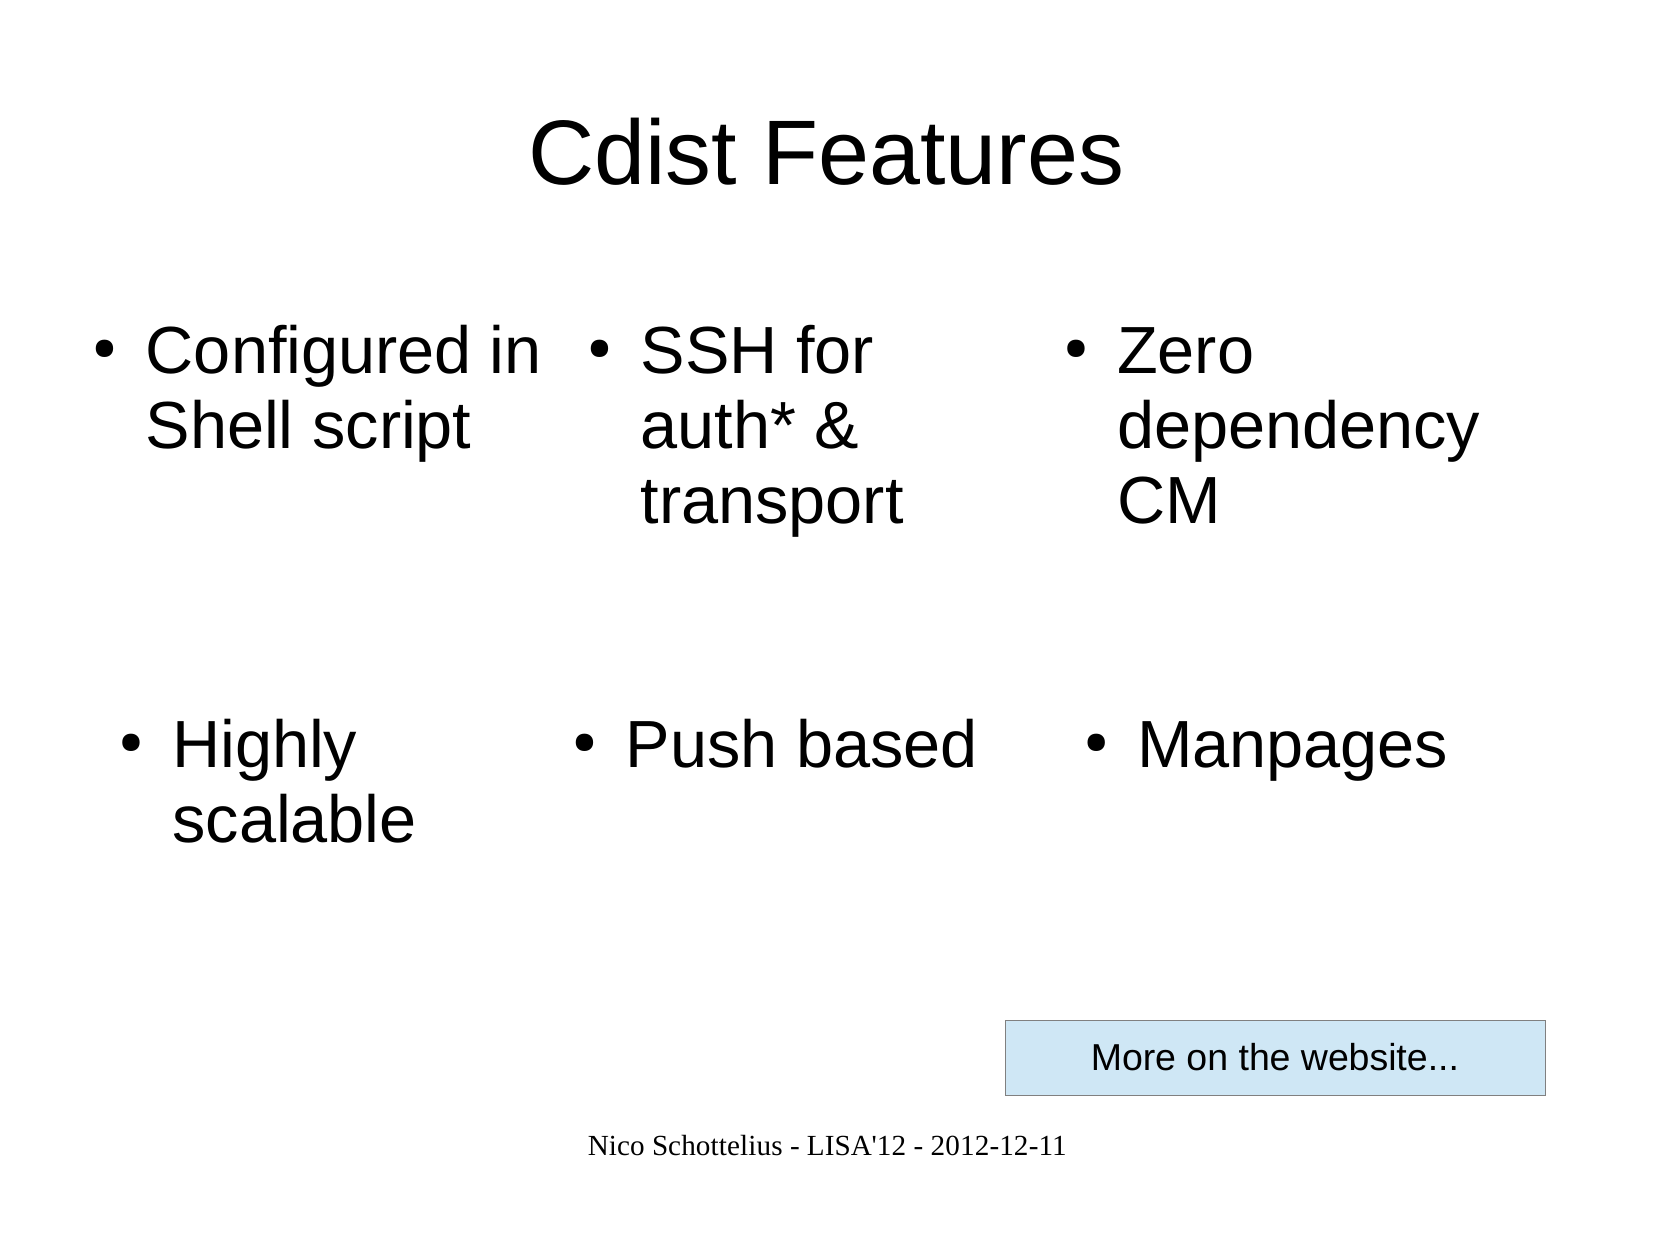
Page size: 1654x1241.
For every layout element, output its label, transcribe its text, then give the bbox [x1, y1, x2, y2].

list Configured in Shell script [75, 313, 544, 657]
list Zero dependency CM [1046, 313, 1516, 657]
list Push based [571, 706, 1024, 1051]
text_box More on the website... [1005, 1020, 1546, 1096]
title Cdist Features [82, 49, 1571, 257]
list SSH for auth* & transport [570, 313, 1039, 657]
list Highly scalable [101, 706, 571, 1051]
list Manpages [1066, 706, 1536, 1020]
